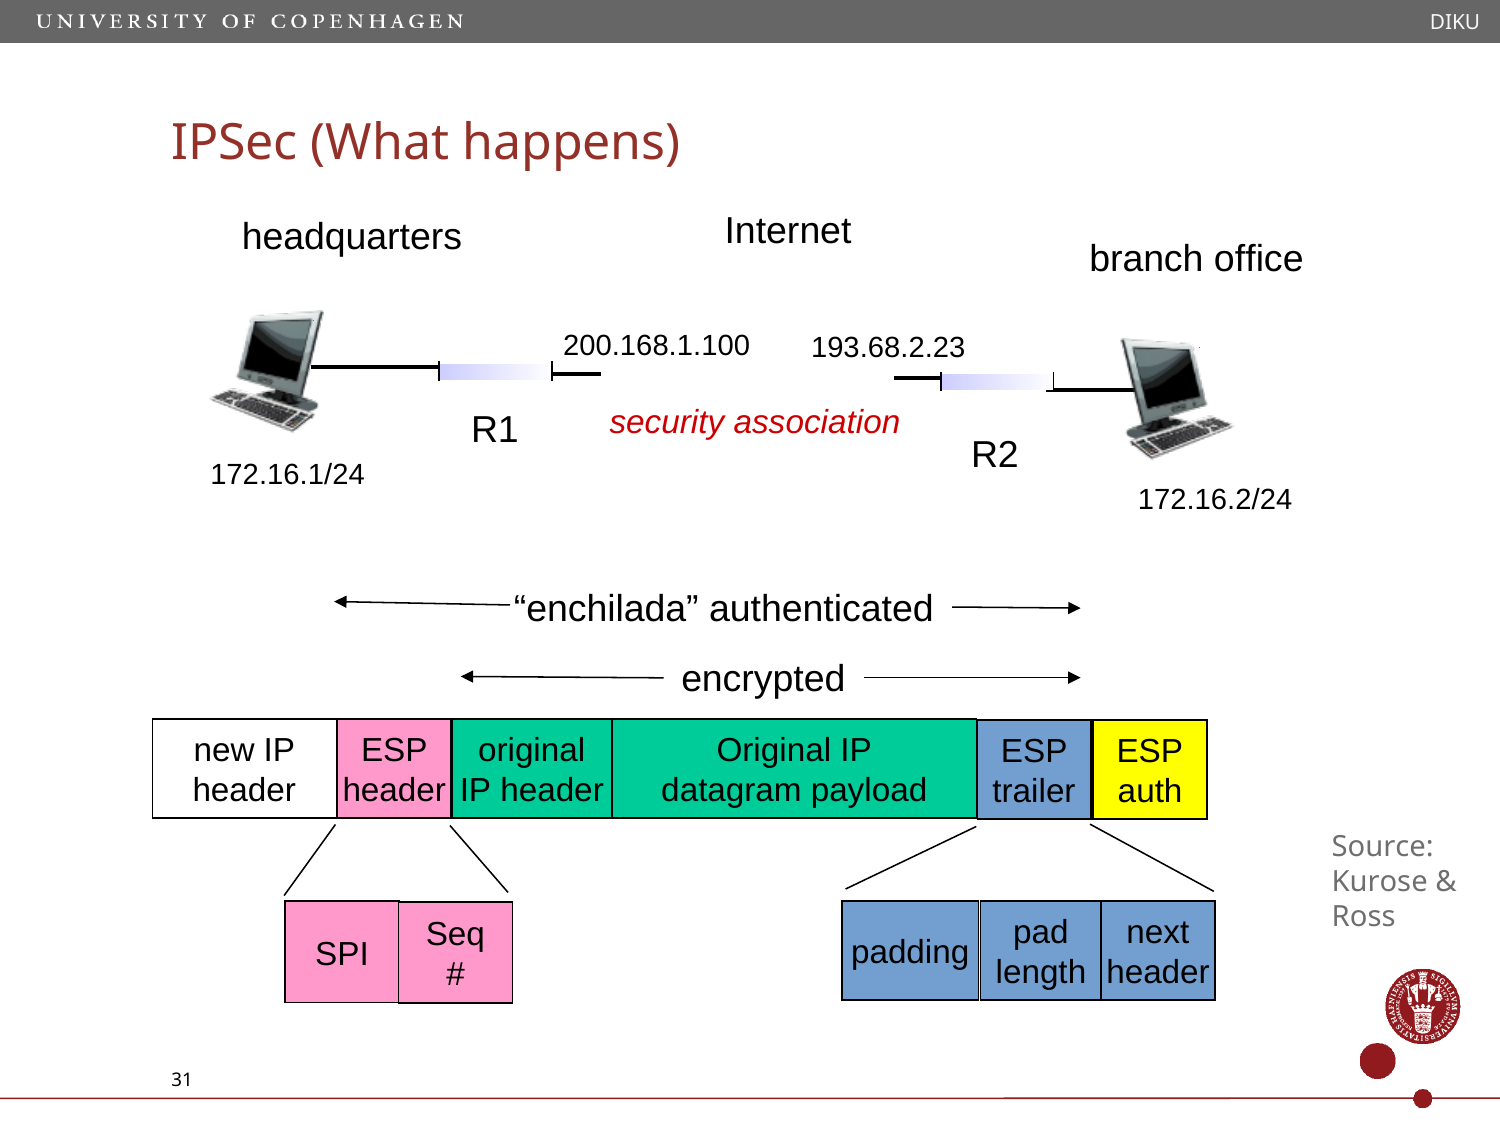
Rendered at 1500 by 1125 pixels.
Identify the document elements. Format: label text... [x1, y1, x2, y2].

text_box R1 [456, 397, 534, 458]
picture [0, 910, 1500, 1122]
text_box 172.16.2/24 [1123, 472, 1308, 523]
text_box 200.168.1.100 [548, 318, 766, 369]
text_box padding [841, 900, 979, 1000]
text_box <number> [171, 1067, 522, 1092]
text_box “enchilada” authenticated [499, 576, 949, 637]
text_box [440, 364, 551, 380]
text_box Internet [709, 198, 867, 259]
text_box IPSec (What happens) [171, 75, 1329, 171]
text_box next header [1101, 900, 1216, 1000]
picture [183, 306, 327, 442]
text_box ESP trailer [977, 719, 1092, 819]
text_box DIKU [469, 0, 1495, 43]
text_box encrypted [666, 647, 861, 707]
text_box security association [594, 392, 968, 448]
text_box [942, 374, 1053, 390]
text_box 172.16.1/24 [195, 447, 381, 498]
picture [1118, 334, 1261, 470]
text_box headquarters [227, 204, 477, 265]
text_box ESP auth [1093, 719, 1207, 819]
text_box new IP header [152, 718, 337, 818]
text_box pad length [980, 900, 1101, 1000]
text_box ESP header [337, 718, 452, 818]
text_box Seq # [398, 901, 513, 1003]
text_box Source: Kurose & Ross [1316, 819, 1483, 940]
text_box branch office [1074, 227, 1319, 287]
text_box R2 [956, 422, 1034, 483]
text_box 193.68.2.23 [796, 320, 981, 371]
text_box original IP header [452, 718, 612, 818]
text_box SPI [285, 901, 398, 1003]
text_box Original IP datagram payload [612, 718, 977, 818]
